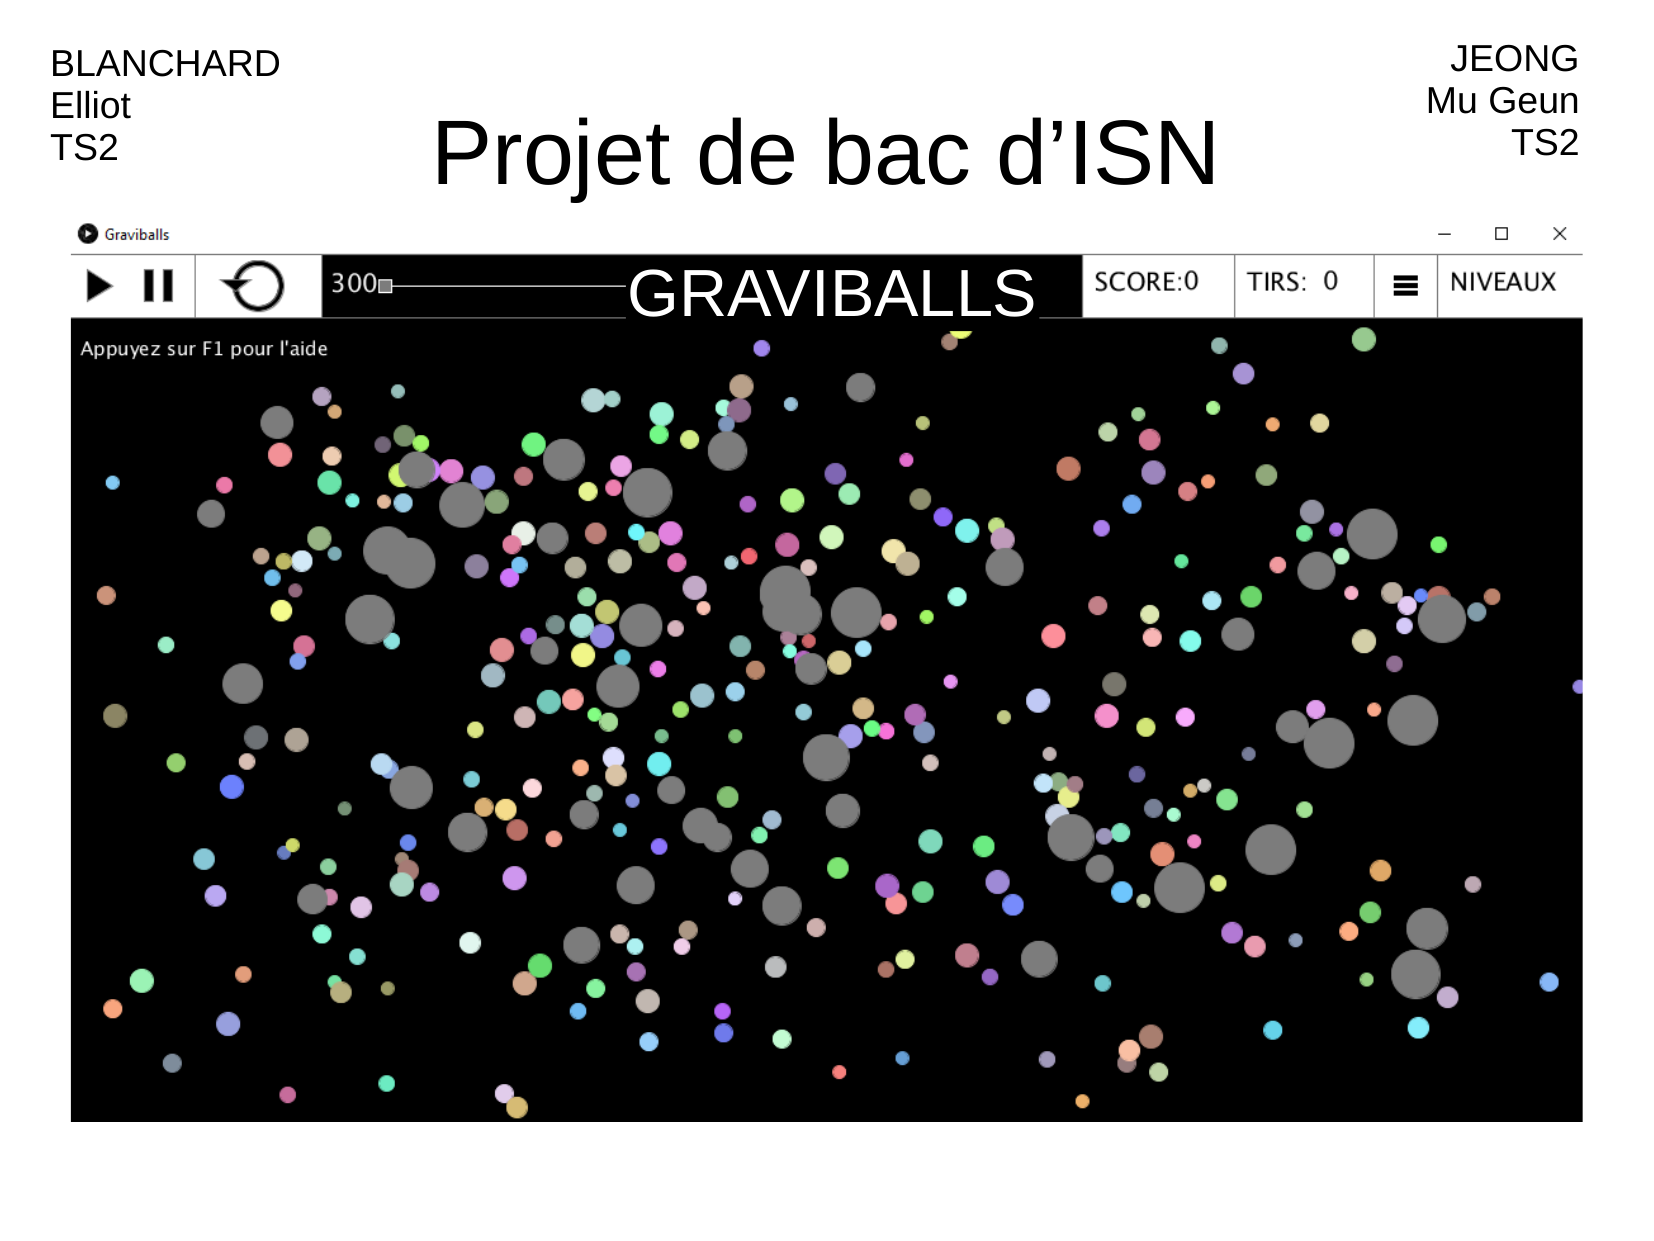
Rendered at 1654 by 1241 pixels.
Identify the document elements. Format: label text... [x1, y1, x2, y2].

text_box BLANCHARD Elliot TS2 [35, 35, 319, 219]
picture [70, 218, 1583, 1122]
title Projet de bac d’ISN [319, 49, 1571, 218]
title GRAVIBALLS [625, 256, 1040, 332]
text_box JEONG Mu Geun TS2 [1311, 29, 1595, 171]
